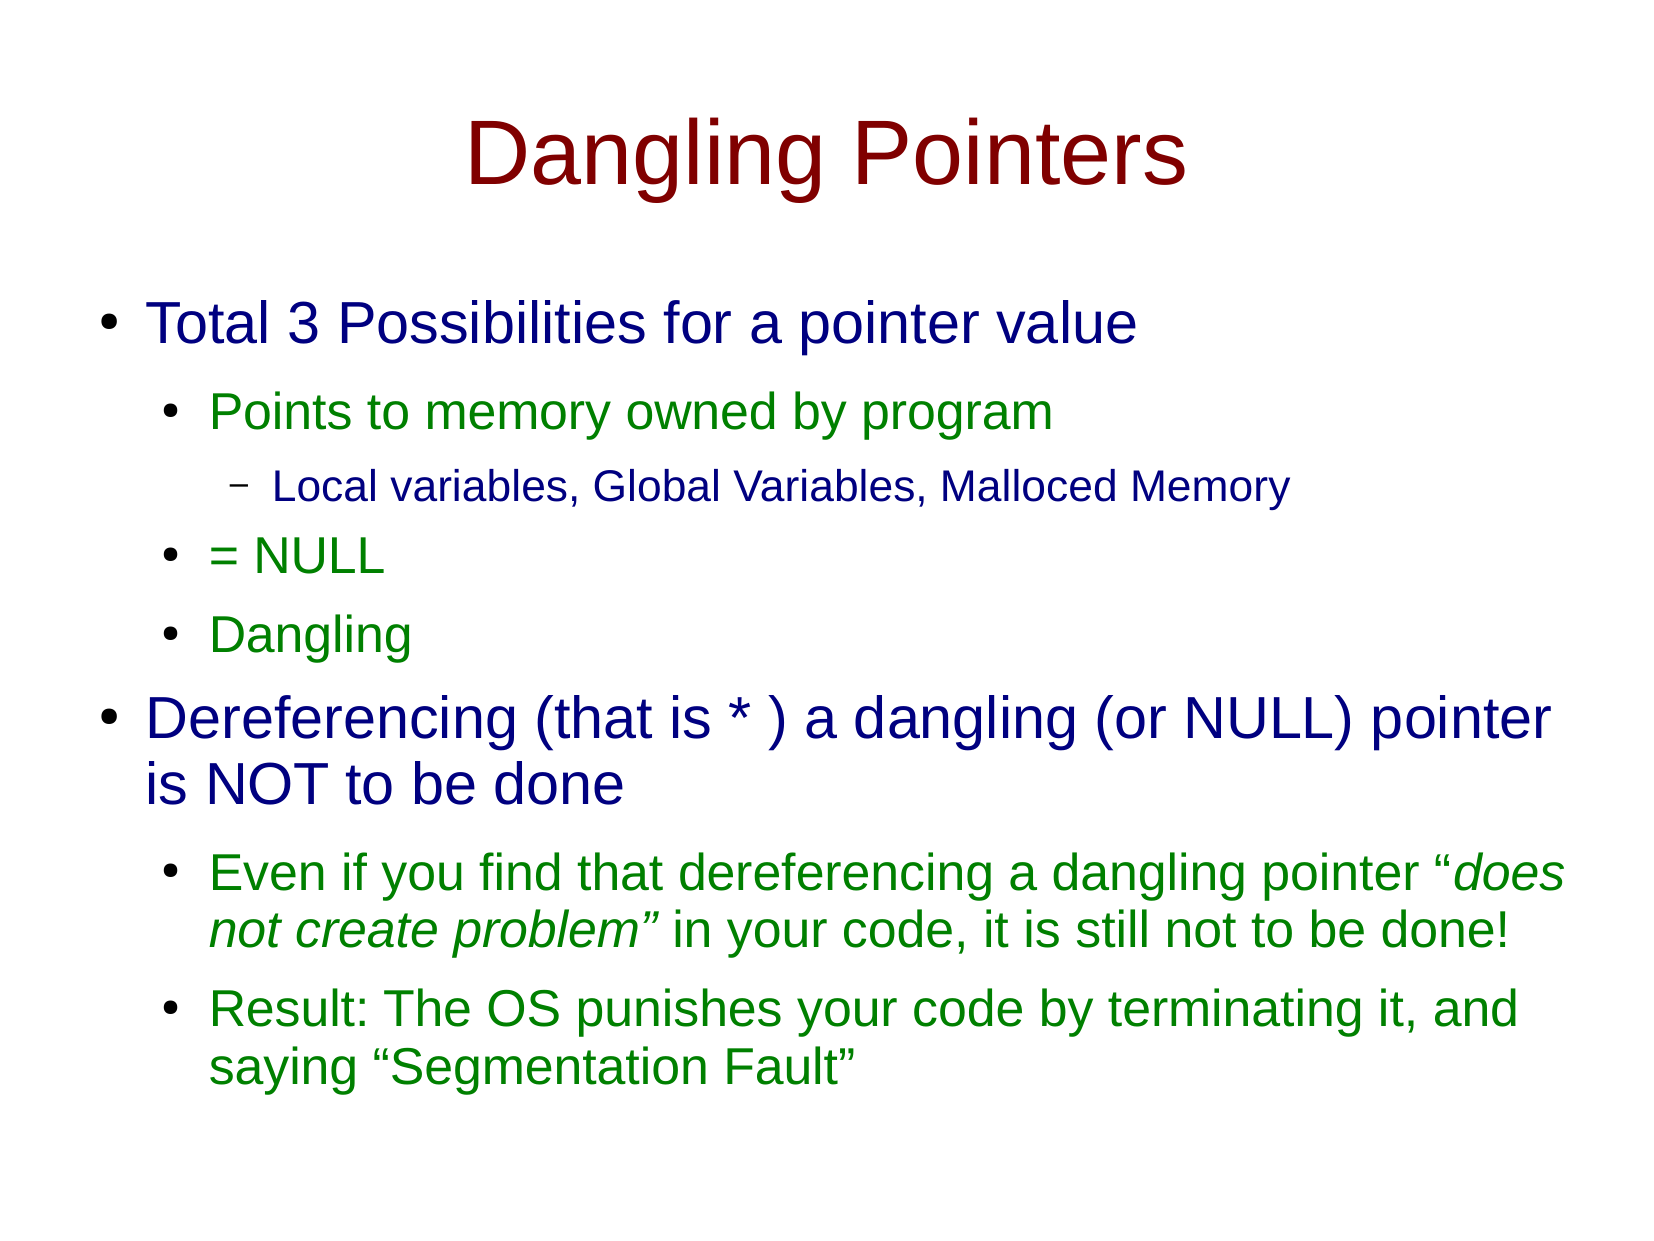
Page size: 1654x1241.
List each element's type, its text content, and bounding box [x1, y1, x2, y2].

list Total 3 Possibilities for a pointer value Points to memory owned by program Local variables, Global Variables, Malloced Memory = NULL Dangling Dereferencing (that is * ) a dangling (or NULL) pointer is NOT to be done Even if you find that dereferencing a dangling pointer “does not create problem” in your code, it is still not to be done! Result: The OS punishes your code by terminating it, and saying “Segmentation Fault” [82, 290, 1571, 1109]
title Dangling Pointers [82, 49, 1571, 257]
